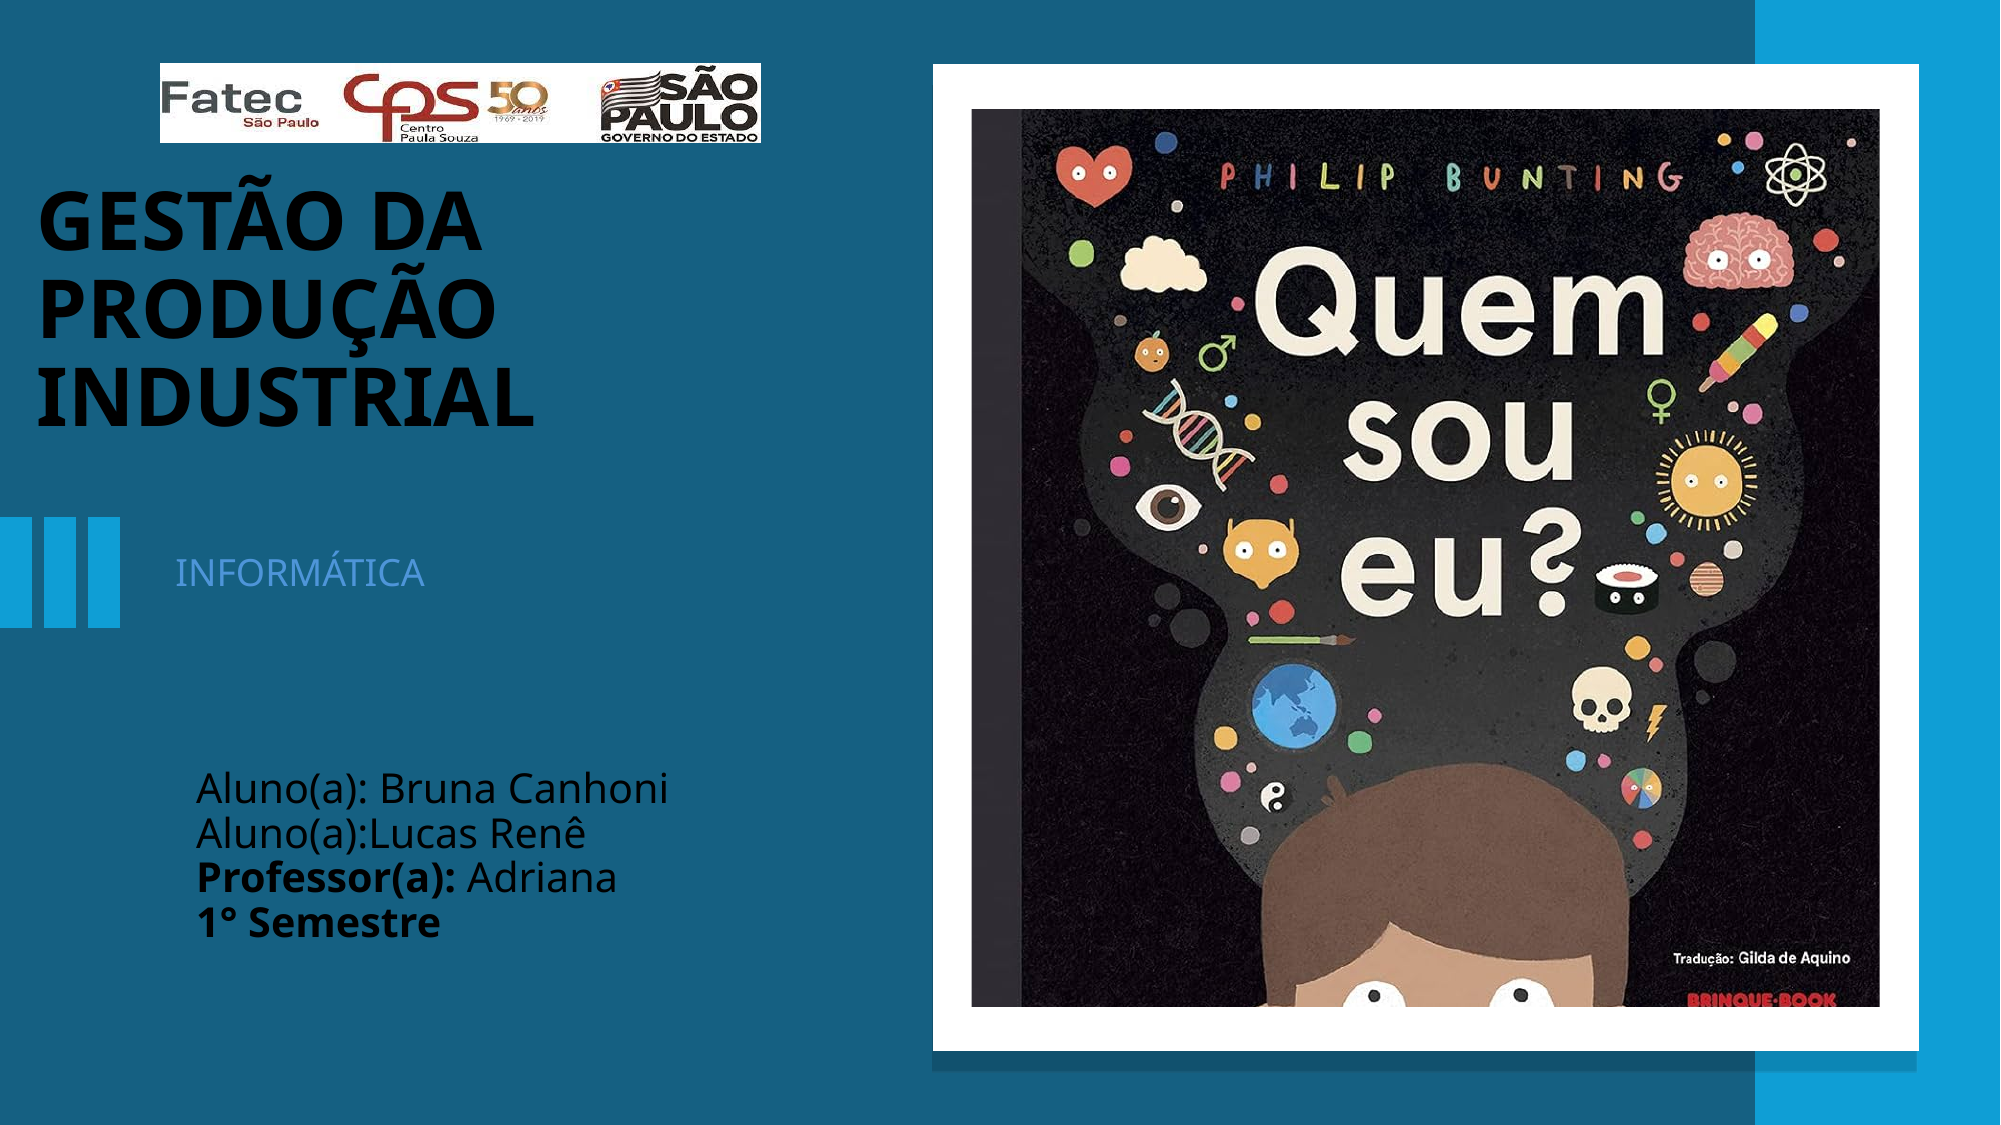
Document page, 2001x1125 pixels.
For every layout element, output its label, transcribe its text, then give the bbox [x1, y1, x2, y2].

title Aluno(a): Bruna Canhoni Aluno(a):Lucas Renê Professor(a): Adriana 1° Semestre [181, 760, 844, 955]
text_box [0, 0, 2000, 1125]
picture [971, 109, 1880, 1007]
picture [160, 63, 761, 143]
text_box INFORMÁTICA [160, 541, 747, 603]
subtitle GESTÃO DA PRODUÇÃO INDUSTRIAL [21, 170, 933, 452]
